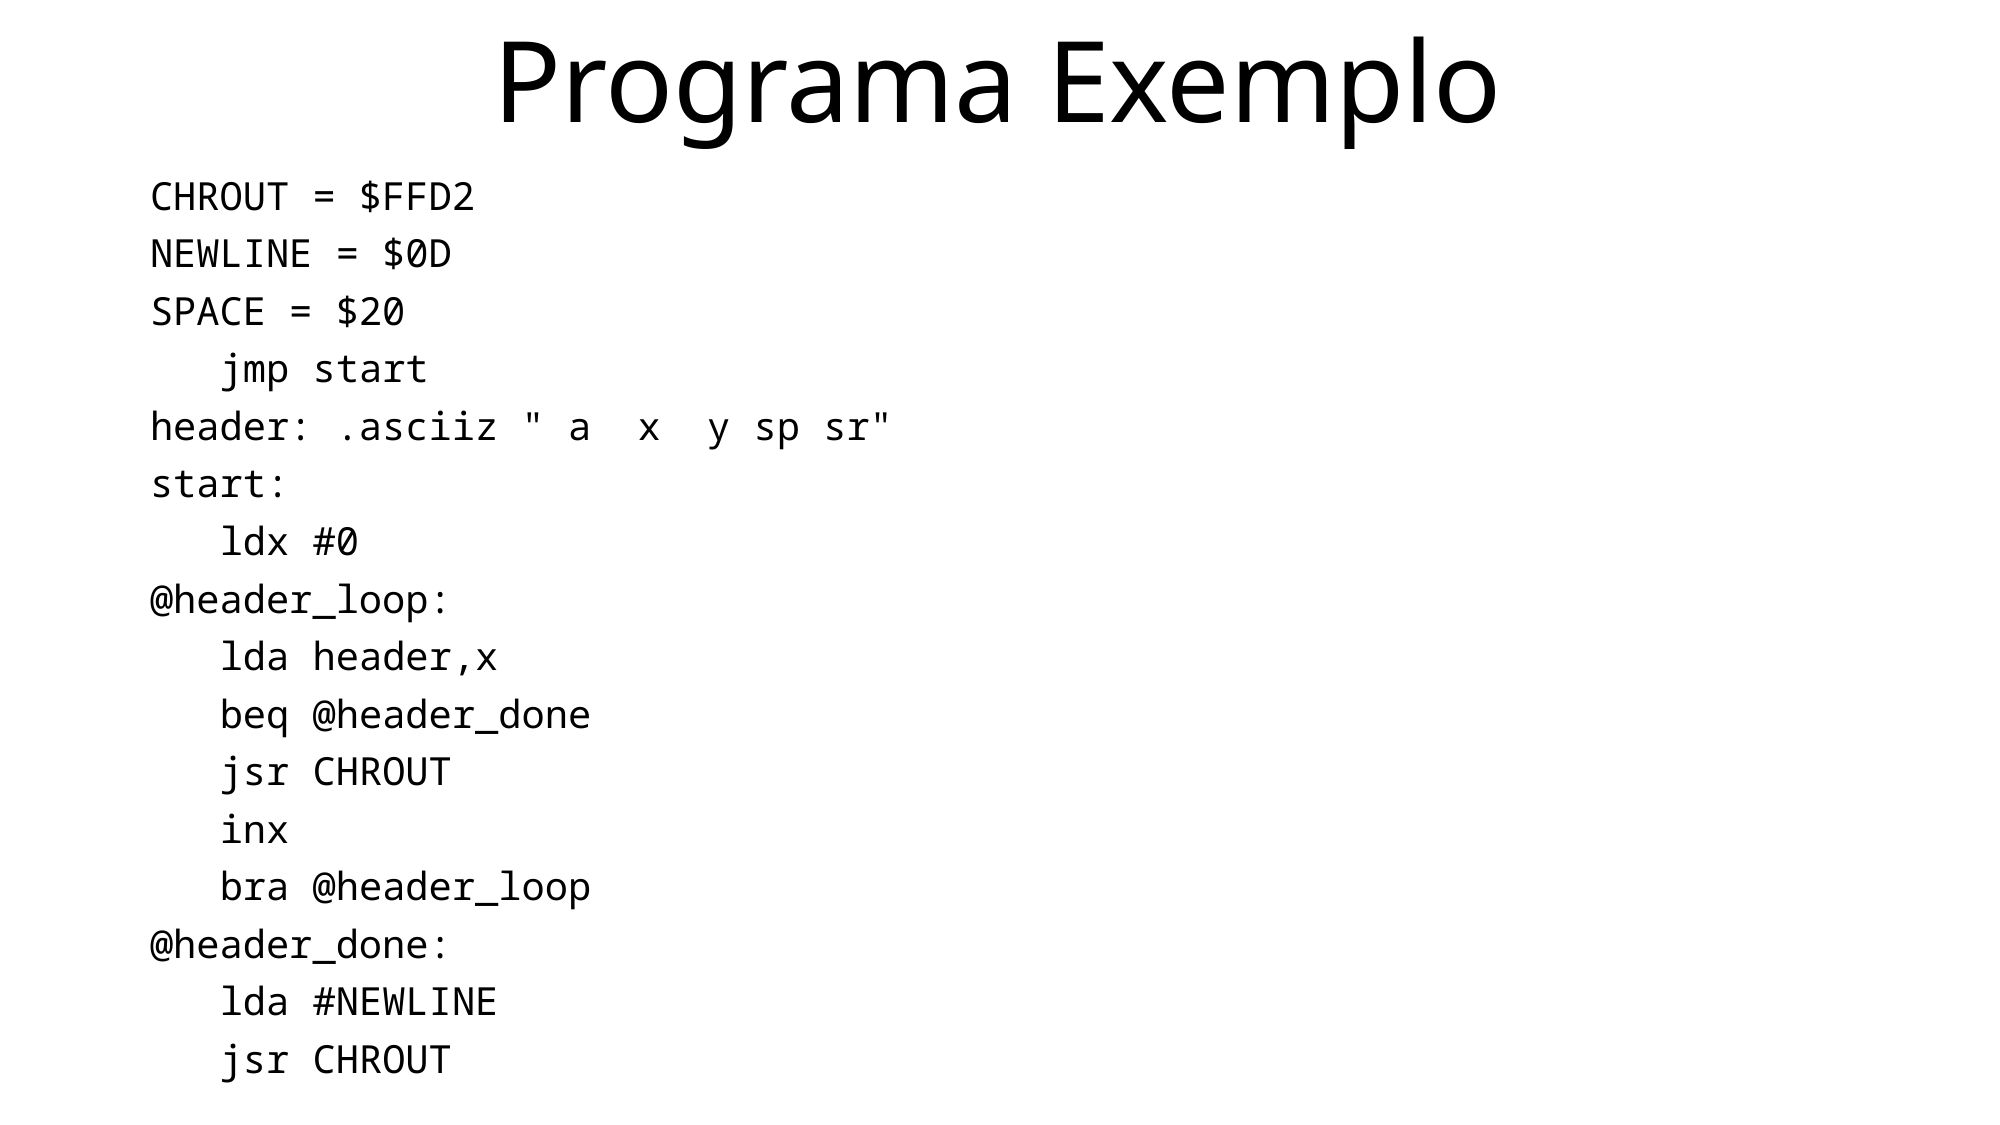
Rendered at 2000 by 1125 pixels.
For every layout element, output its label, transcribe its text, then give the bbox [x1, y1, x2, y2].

list CHROUT = $FFD2 NEWLINE = $0D SPACE = $20 jmp start header: .asciiz " a x y sp sr" start: ldx #0 @header_loop: lda header,x beq @header_done jsr CHROUT inx bra @header_loop @header_done: lda #NEWLINE jsr CHROUT [135, 165, 1860, 1091]
title Programa Exemplo [135, 7, 1861, 165]
